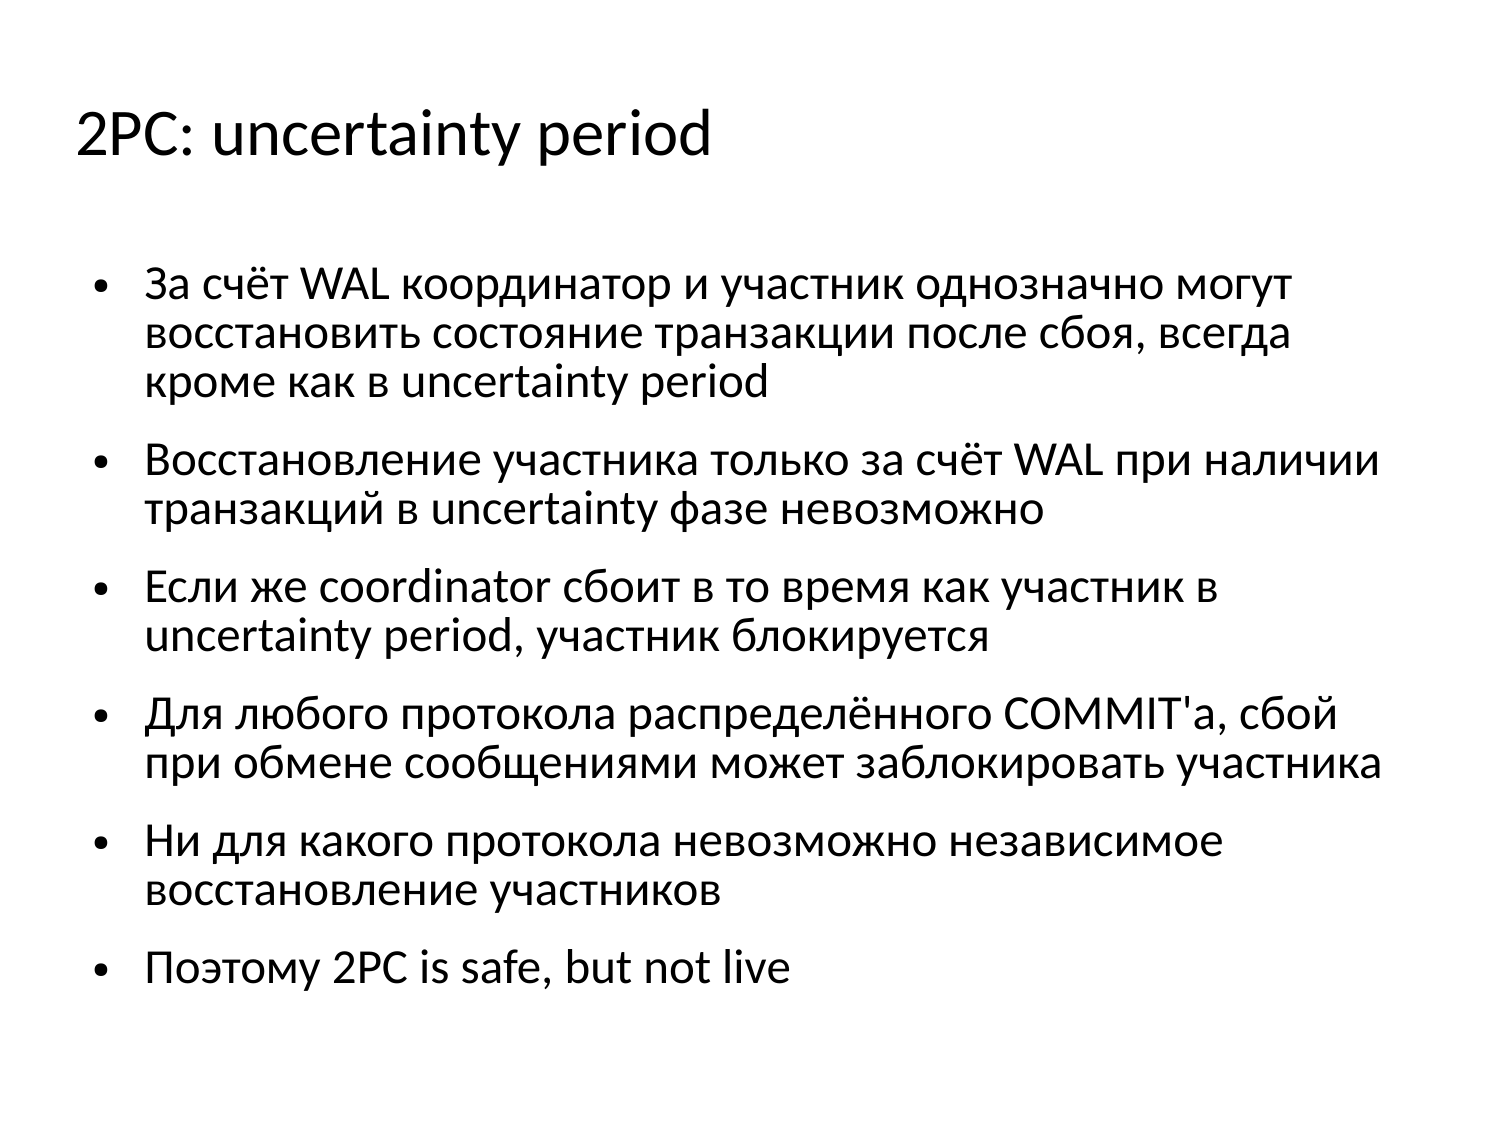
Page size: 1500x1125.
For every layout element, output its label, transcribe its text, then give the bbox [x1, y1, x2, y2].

list За счёт WAL координатор и участник однозначно могут восстановить состояние транзакции после сбоя, всегда кроме как в uncertainty period Восстановление участника только за счёт WAL при наличии транзакций в uncertainty фазе невозможно Если же coordinator сбоит в то время как участник в uncertainty period, участник блокируется Для любого протокола распределённого COMMIT'а, сбой при обмене сообщениями может заблокировать участника Ни для какого протокола невозможно независимое восстановление участников Поэтому 2PC is safe, but not live [75, 262, 1425, 1005]
title 2PC: uncertainty period [75, 45, 1425, 233]
